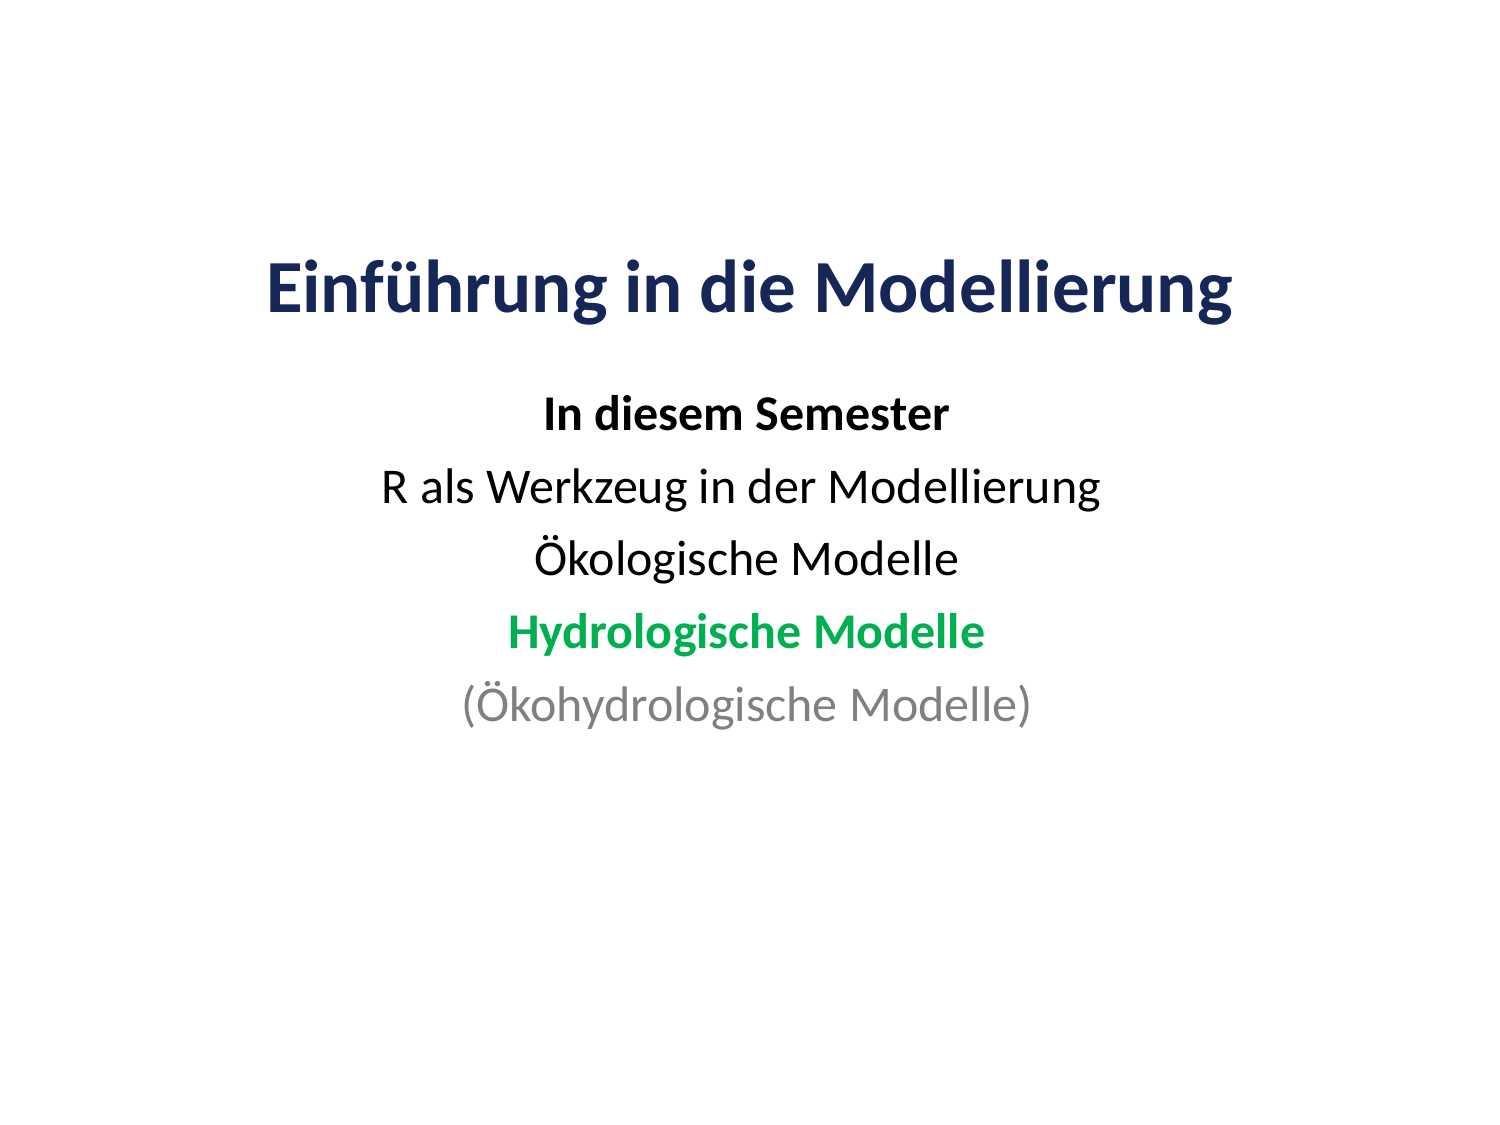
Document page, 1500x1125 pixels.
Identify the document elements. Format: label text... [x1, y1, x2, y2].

text_box In diesem Semester R als Werkzeug in der Modellierung Ökologische Modelle Hydrologische Modelle (Ökohydrologische Modelle) [0, 533, 1495, 739]
text_box Einführung in die Modellierung [0, 229, 1500, 533]
